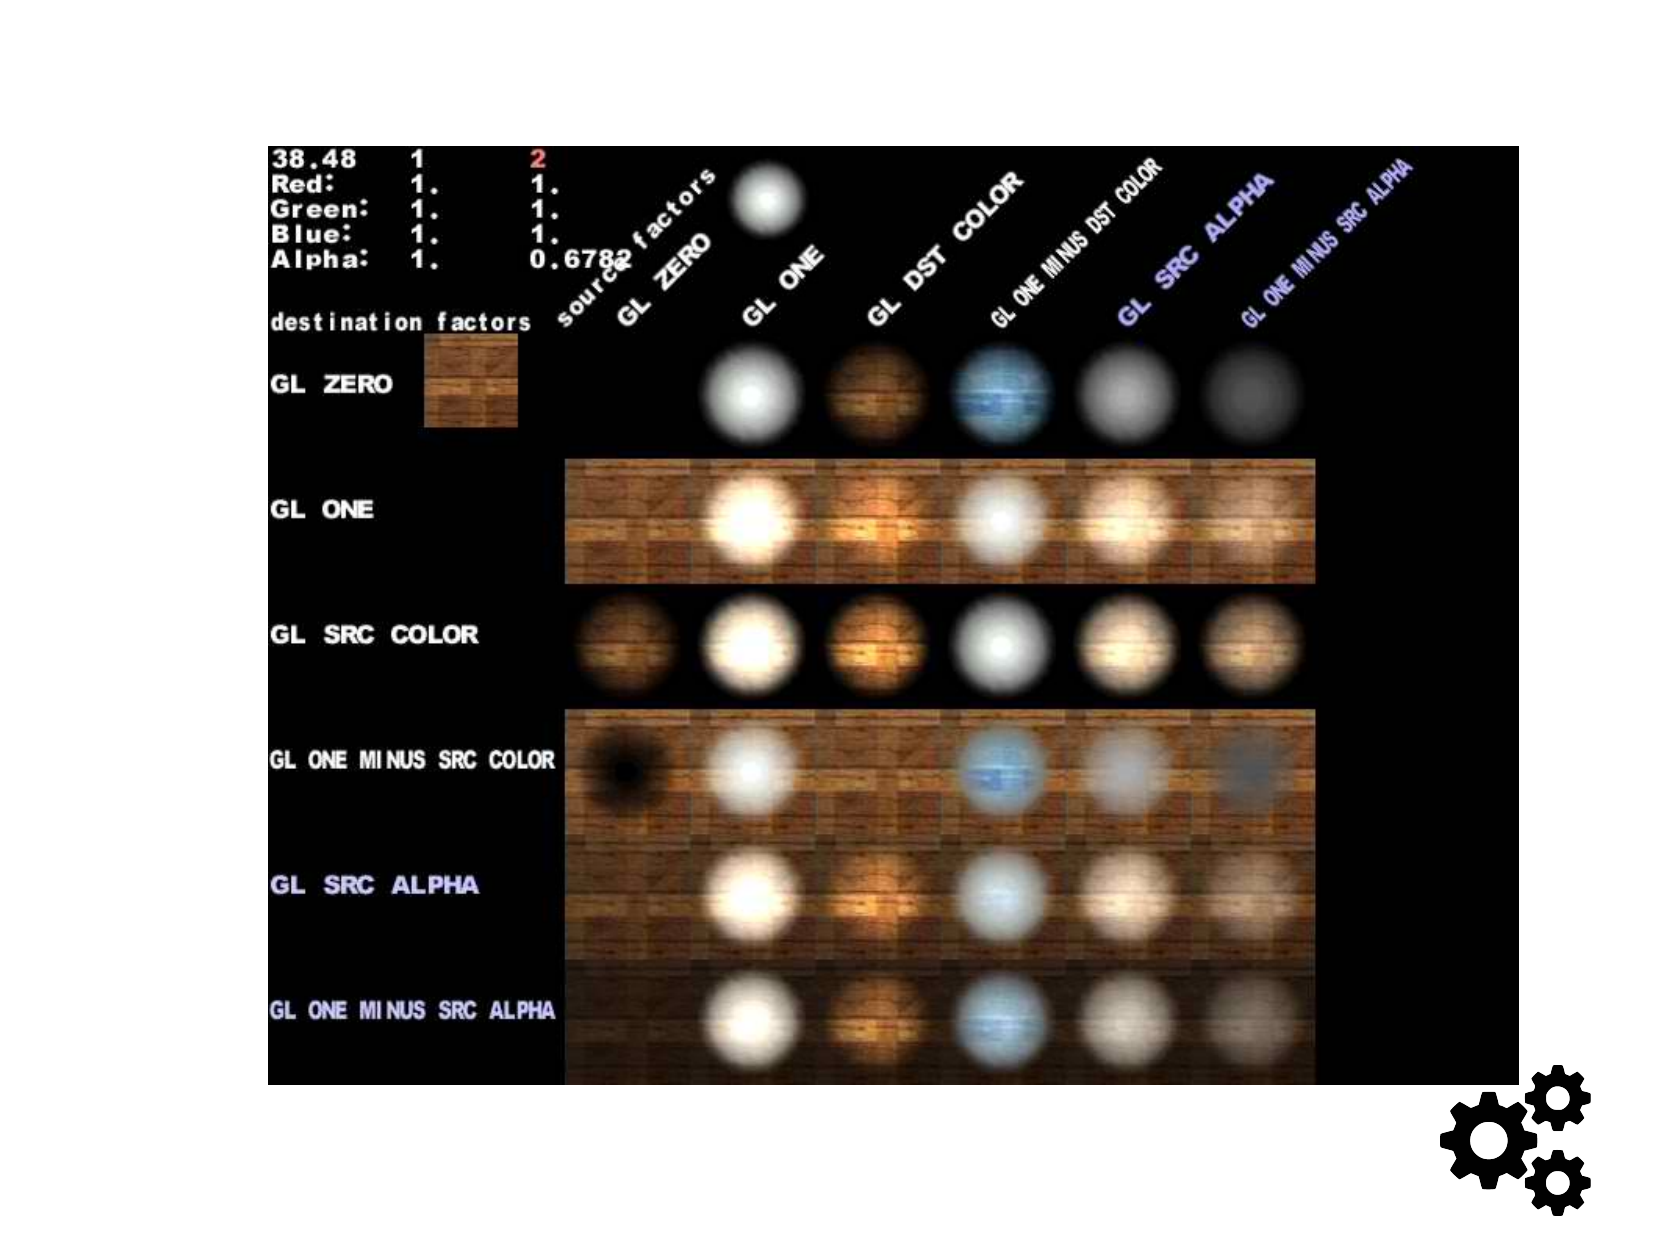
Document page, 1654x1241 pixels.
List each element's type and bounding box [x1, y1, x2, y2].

picture [268, 146, 1591, 1216]
